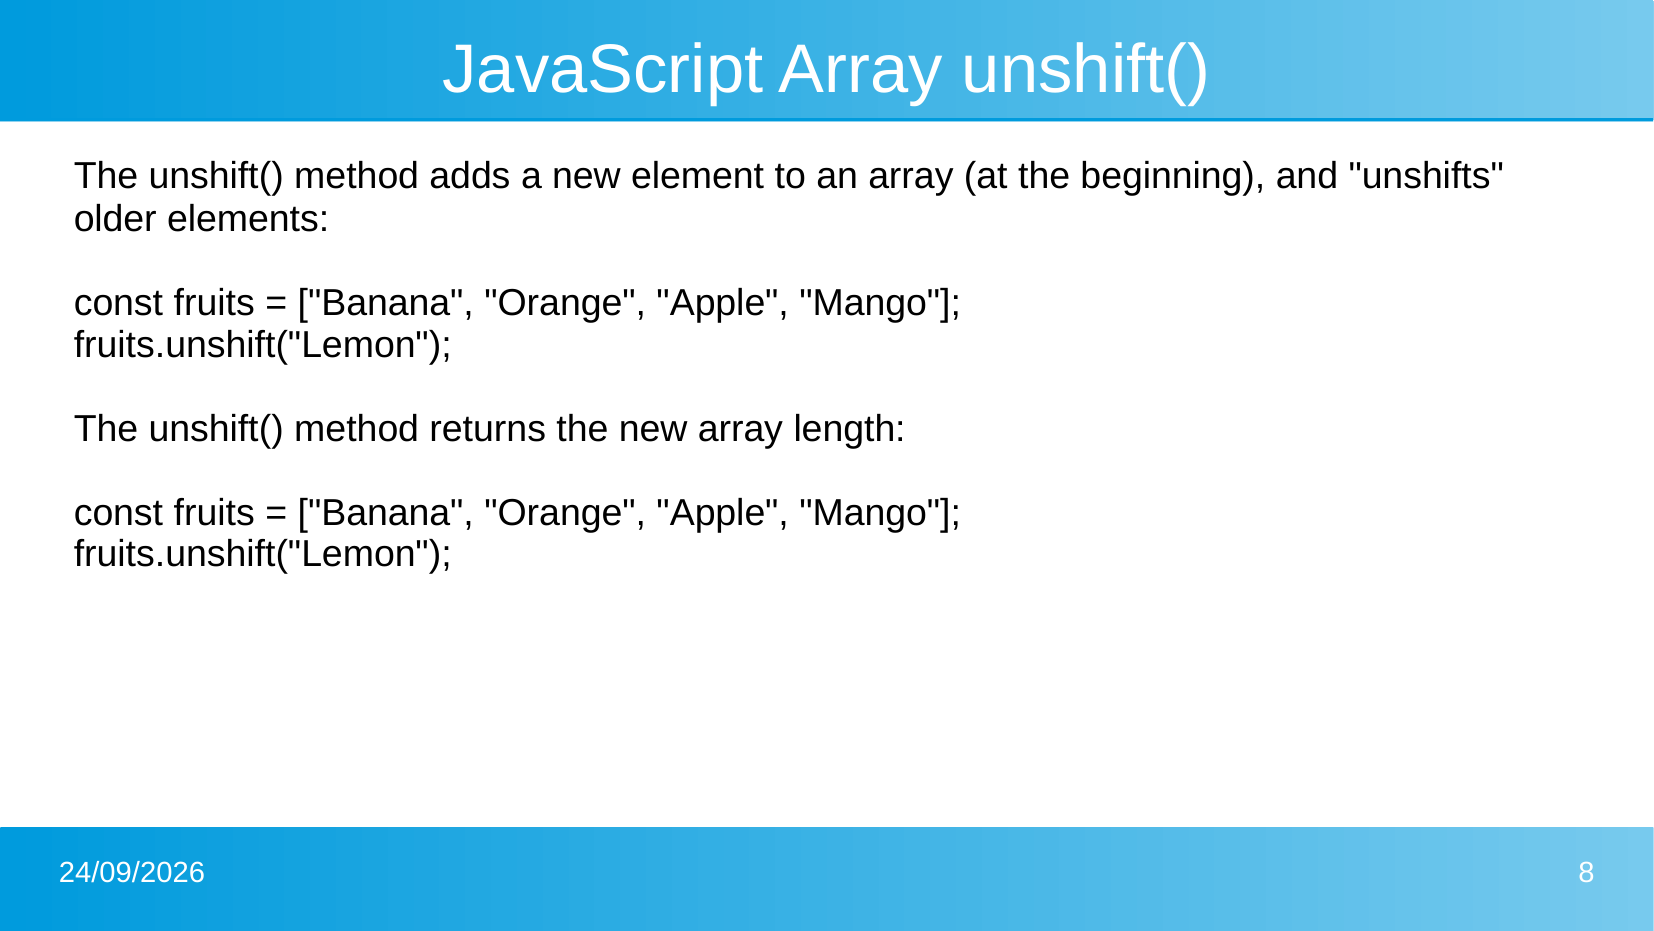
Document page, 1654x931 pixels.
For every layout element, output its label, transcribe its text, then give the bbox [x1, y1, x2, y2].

text_box The unshift() method adds a new element to an array (at the beginning), and "unshifts" older elements: const fruits = ["Banana", "Orange", "Apple", "Mango"]; fruits.unshift("Lemon"); The unshift() method returns the new array length: const fruits = ["Banana", "Orange", "Apple", "Mango"]; fruits.unshift("Lemon"); [59, 147, 1565, 583]
title JavaScript Array unshift() [59, 29, 1595, 108]
